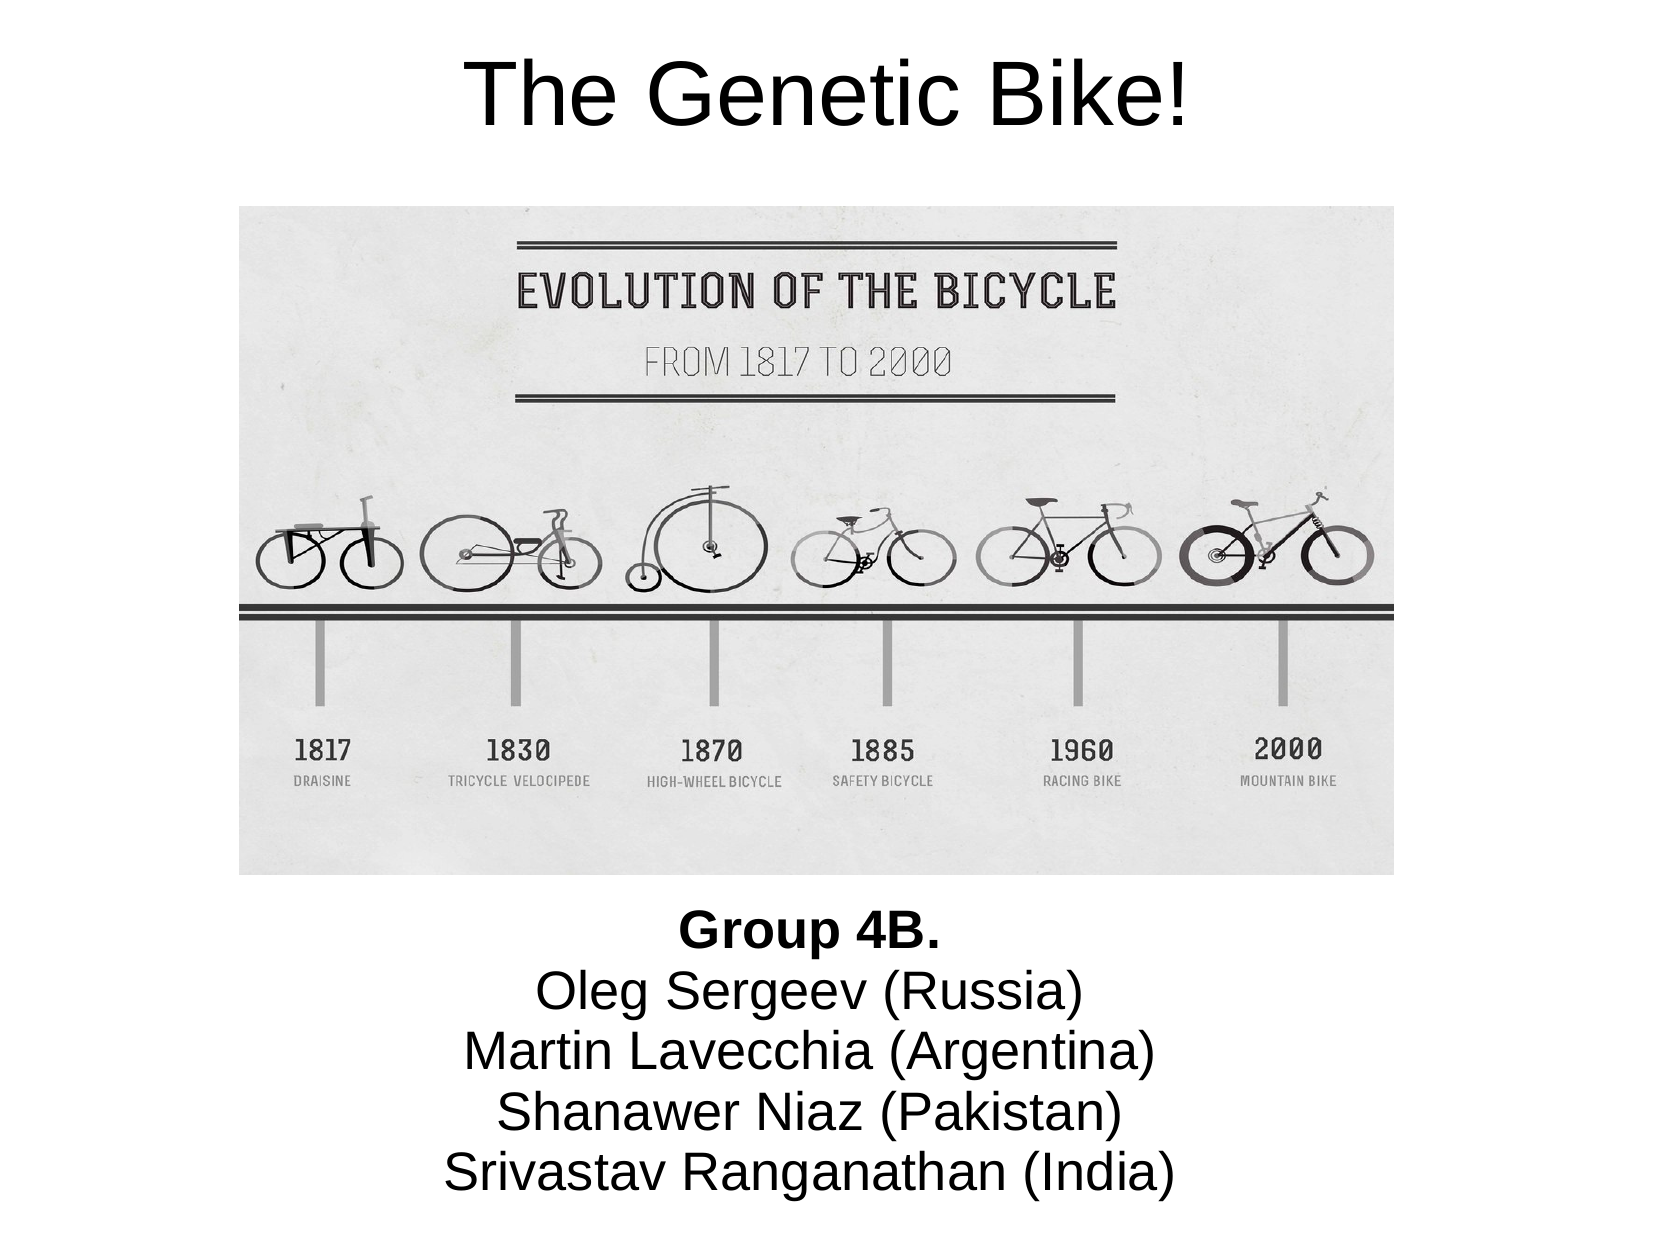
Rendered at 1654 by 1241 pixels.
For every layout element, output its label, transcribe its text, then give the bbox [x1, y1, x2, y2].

picture [239, 206, 1394, 876]
subtitle Group 4B. Oleg Sergeev (Russia) Martin Lavecchia (Argentina) Shanawer Niaz (Pakistan) Srivastav Ranganathan (India) [82, 899, 1538, 1203]
title The Genetic Bike! [82, 0, 1571, 198]
